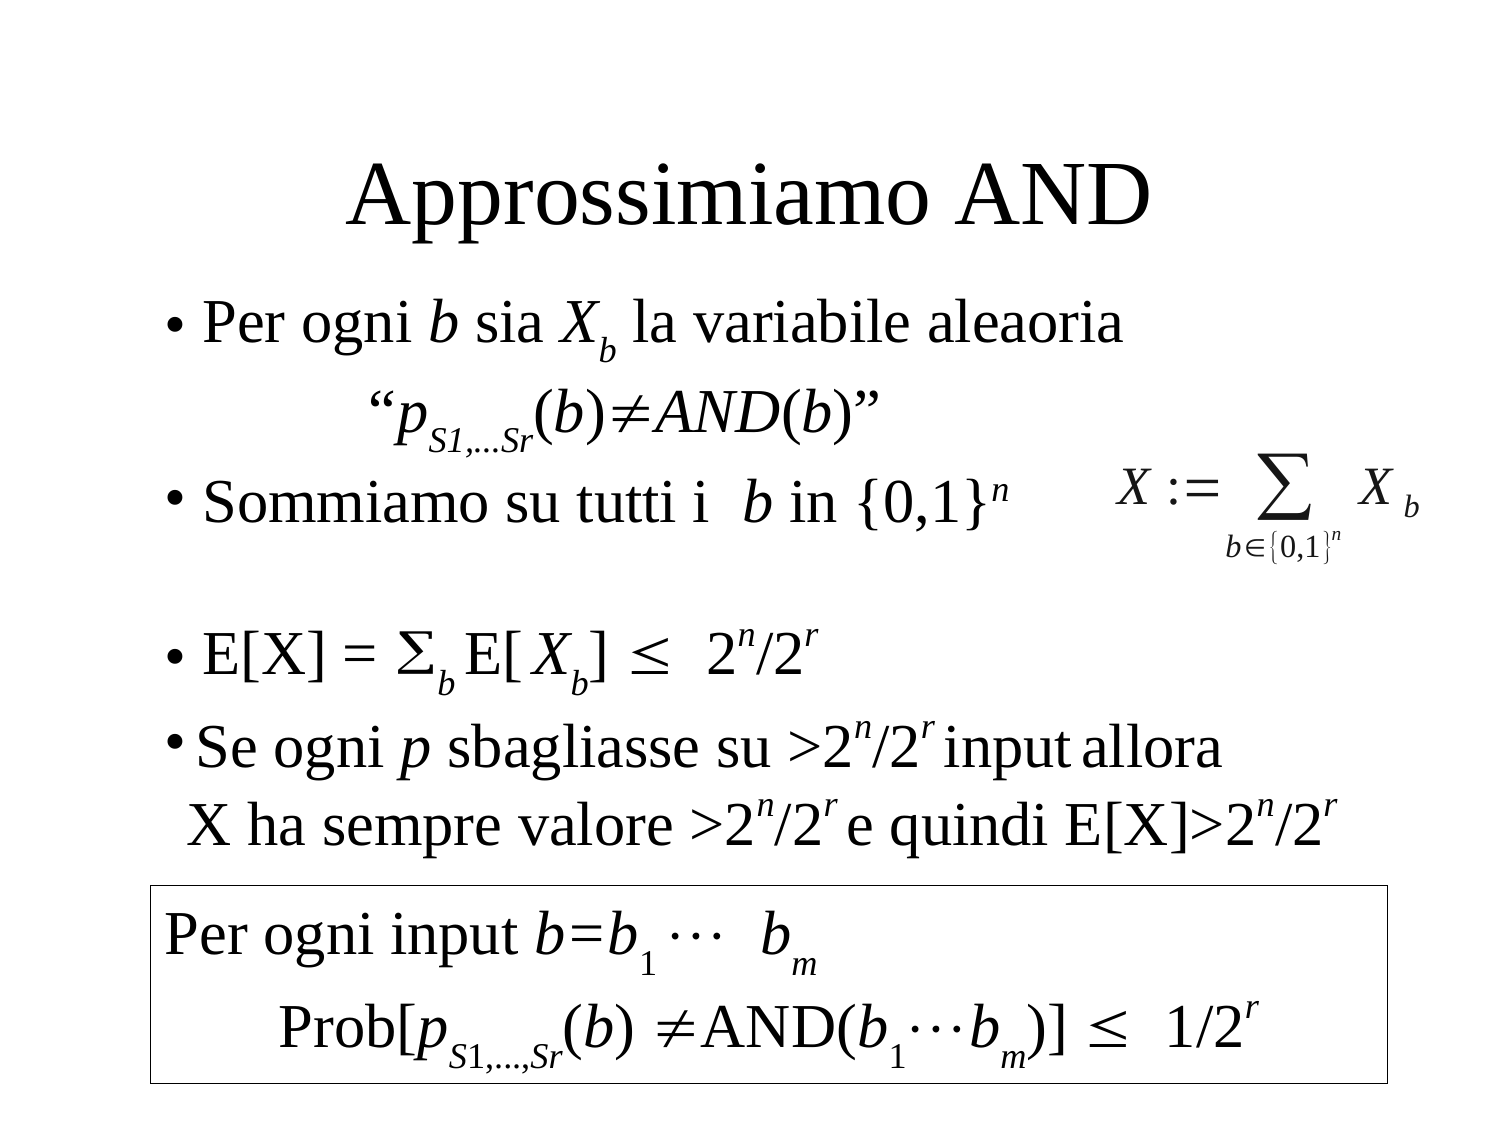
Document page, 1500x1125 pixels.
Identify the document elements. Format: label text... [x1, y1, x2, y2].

text_box Per ogni b sia Xb la variabile aleaoria “pS1,...Sr(b)≠AND(b)” Sommiamo su tutti i b in {0,1}n E[X] = b E[ Xb] ≤ 2n/2r Se ogni p sbagliasse su >2n/2r input allora X ha sempre valore >2n/2r e quindi E[X]>2n/2r [150, 272, 1388, 865]
text_box Per ogni input b=b1 ⋯ bm Prob[pS1,...,Sr(b) ≠AND(b1⋯bm)] ≤ 1/2r [150, 885, 1388, 1084]
title Approssimiamo AND [112, 107, 1387, 280]
chart [1388, 450, 1426, 567]
